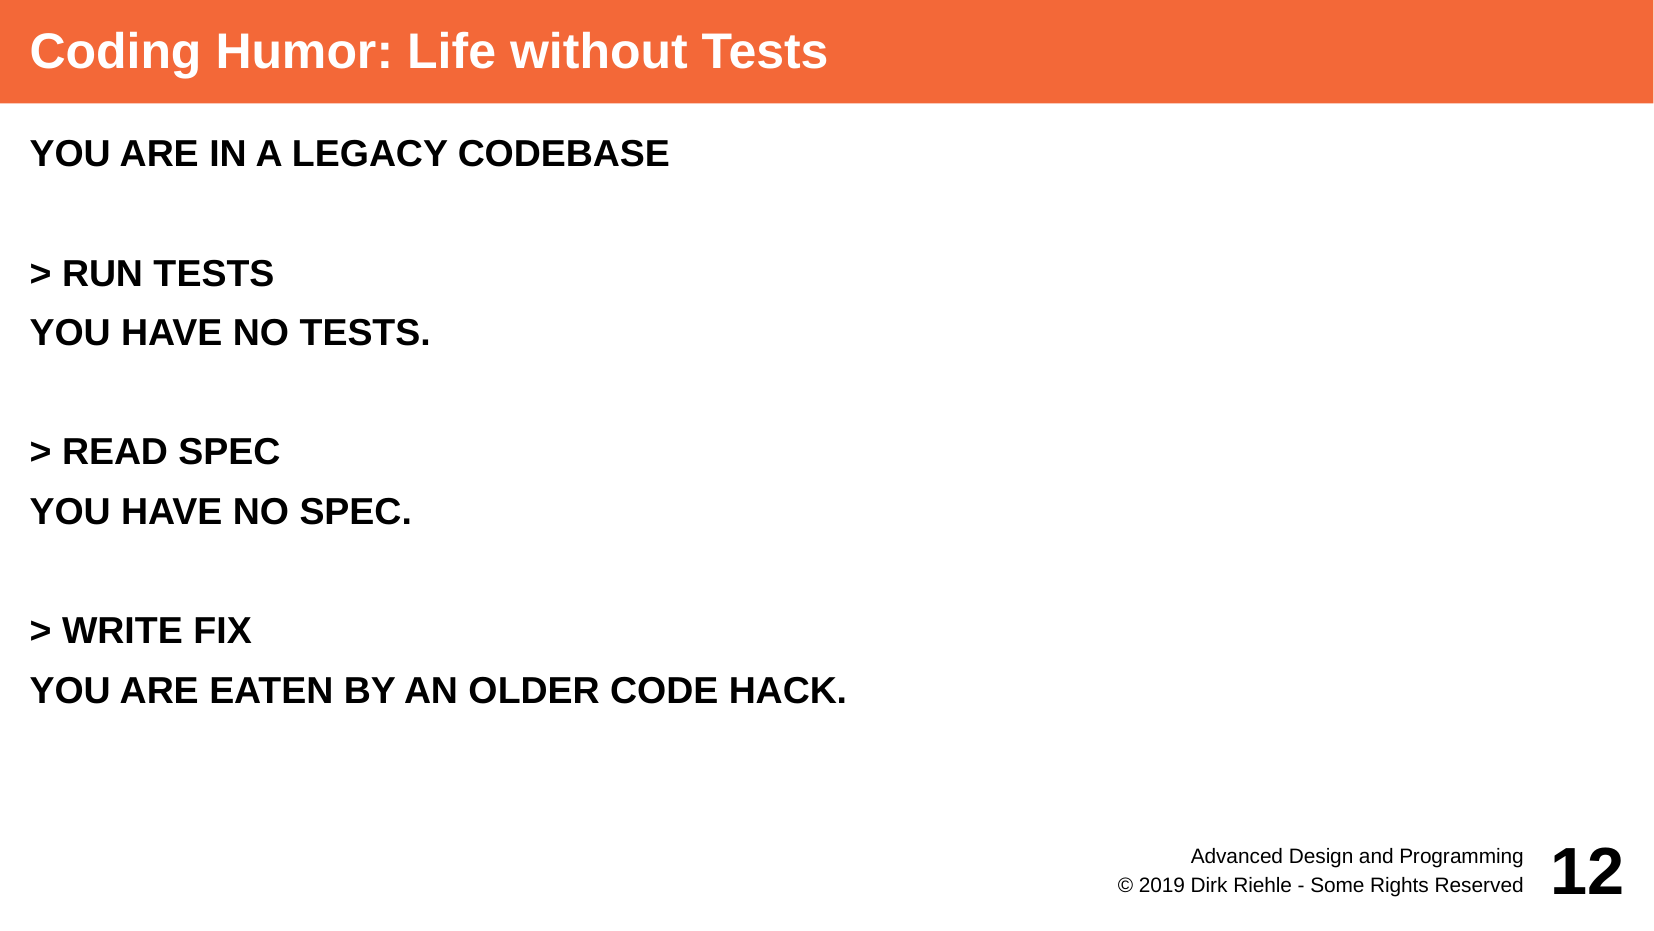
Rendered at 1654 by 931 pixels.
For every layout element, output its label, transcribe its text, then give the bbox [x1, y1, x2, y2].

title Coding Humor: Life without Tests [0, 0, 1654, 104]
list YOU ARE IN A LEGACY CODEBASE > RUN TESTS YOU HAVE NO TESTS. > READ SPEC YOU HAVE NO SPEC. > WRITE FIX YOU ARE EATEN BY AN OLDER CODE HACK. [29, 132, 1625, 813]
